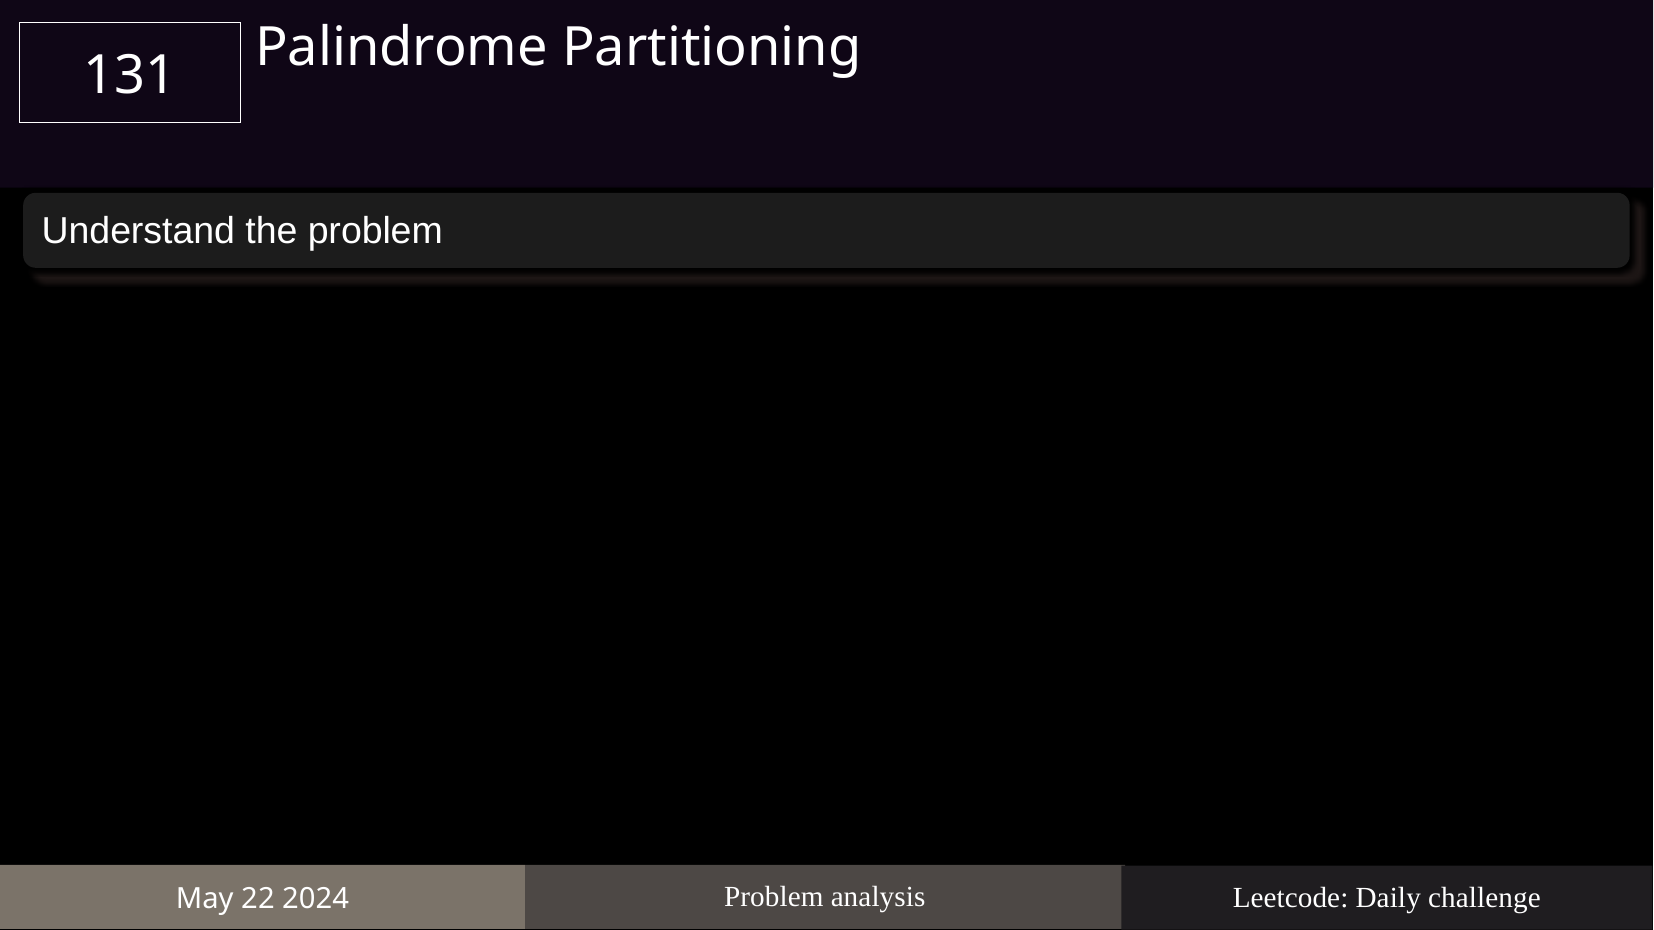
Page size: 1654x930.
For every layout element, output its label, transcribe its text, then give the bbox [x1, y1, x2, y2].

text_box Understand the problem [23, 192, 1630, 268]
